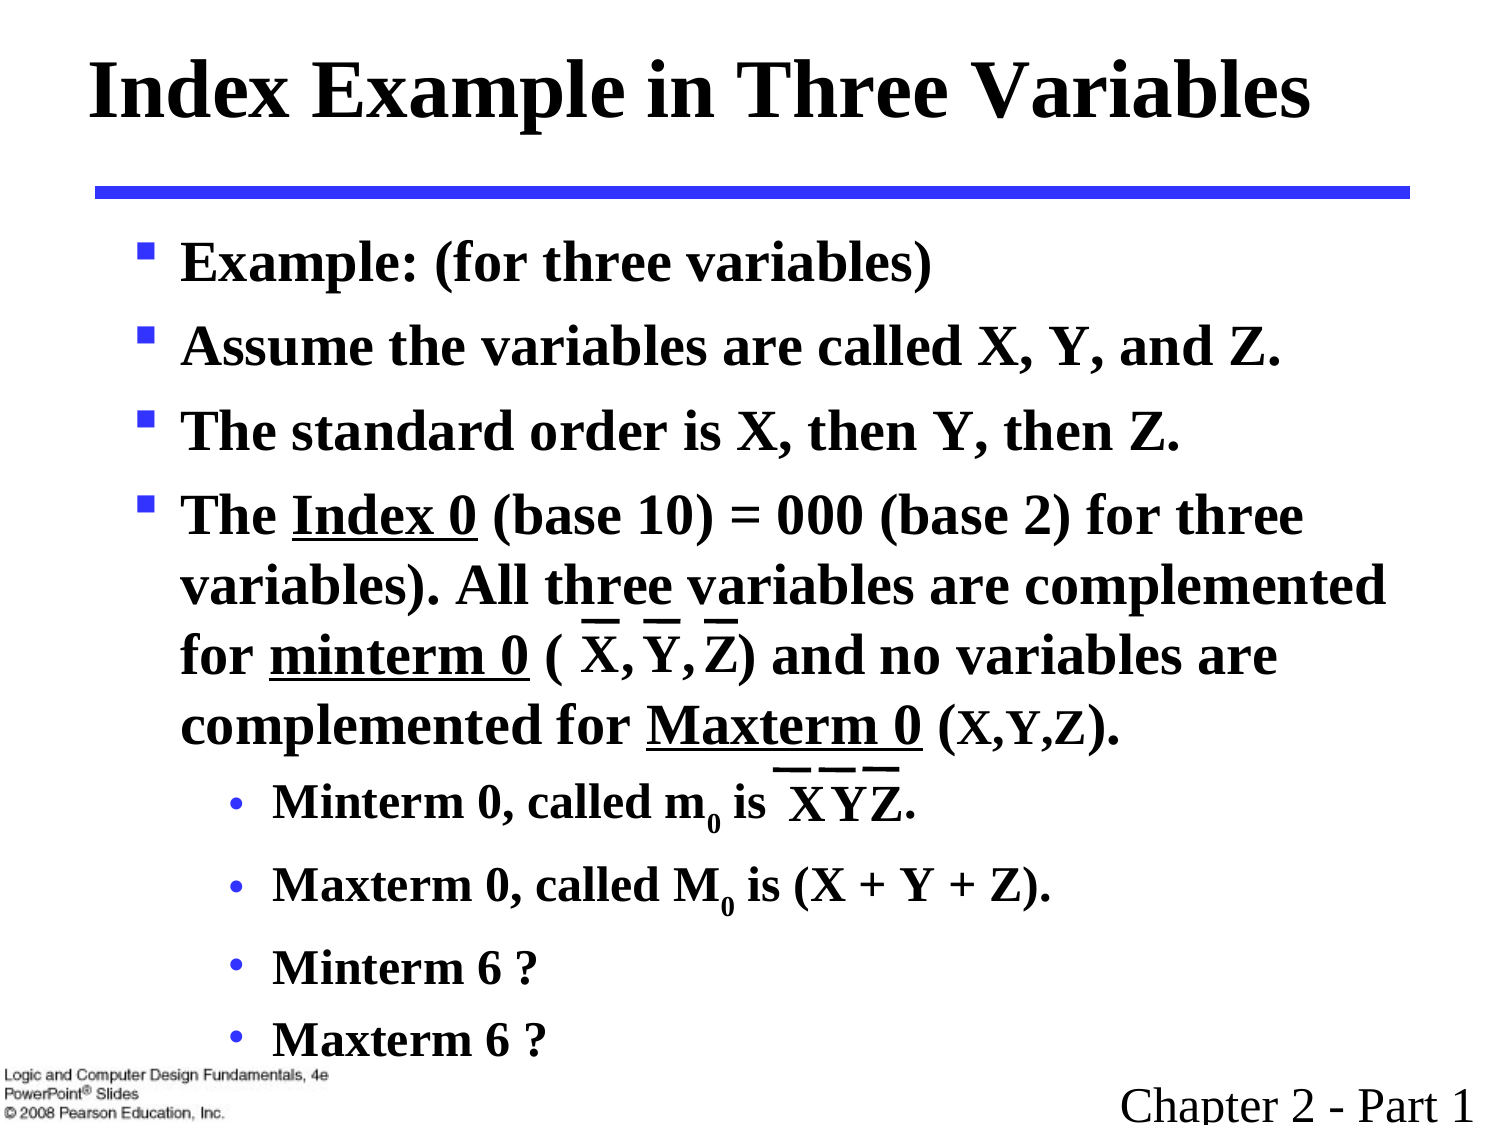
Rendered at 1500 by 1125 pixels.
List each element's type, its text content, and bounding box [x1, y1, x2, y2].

text_box Y [830, 768, 868, 832]
title Index Example in Three Variables [72, 0, 1443, 168]
text_box X [580, 618, 620, 684]
list Example: (for three variables) Assume the variables are called X, Y, and Z. The standard order is X, then Y, then Z. The Index 0 (base 10) = 000 (base 2) for three variables). All three variables are complemented for minterm 0 ( ) and no variables are complemented for Maxterm 0 (X,Y,Z). Minterm 0, called m0 is . Maxterm 0, called M0 is (X + Y + Z). Minterm 6 ? Maxterm 6 ? [117, 215, 1424, 1125]
text_box , [621, 618, 636, 684]
picture [4, 1066, 117, 1123]
text_box Z [703, 618, 740, 684]
text_box X [788, 768, 827, 832]
text_box , [682, 618, 697, 684]
text_box Z [869, 768, 905, 832]
text_box Y [642, 618, 682, 684]
